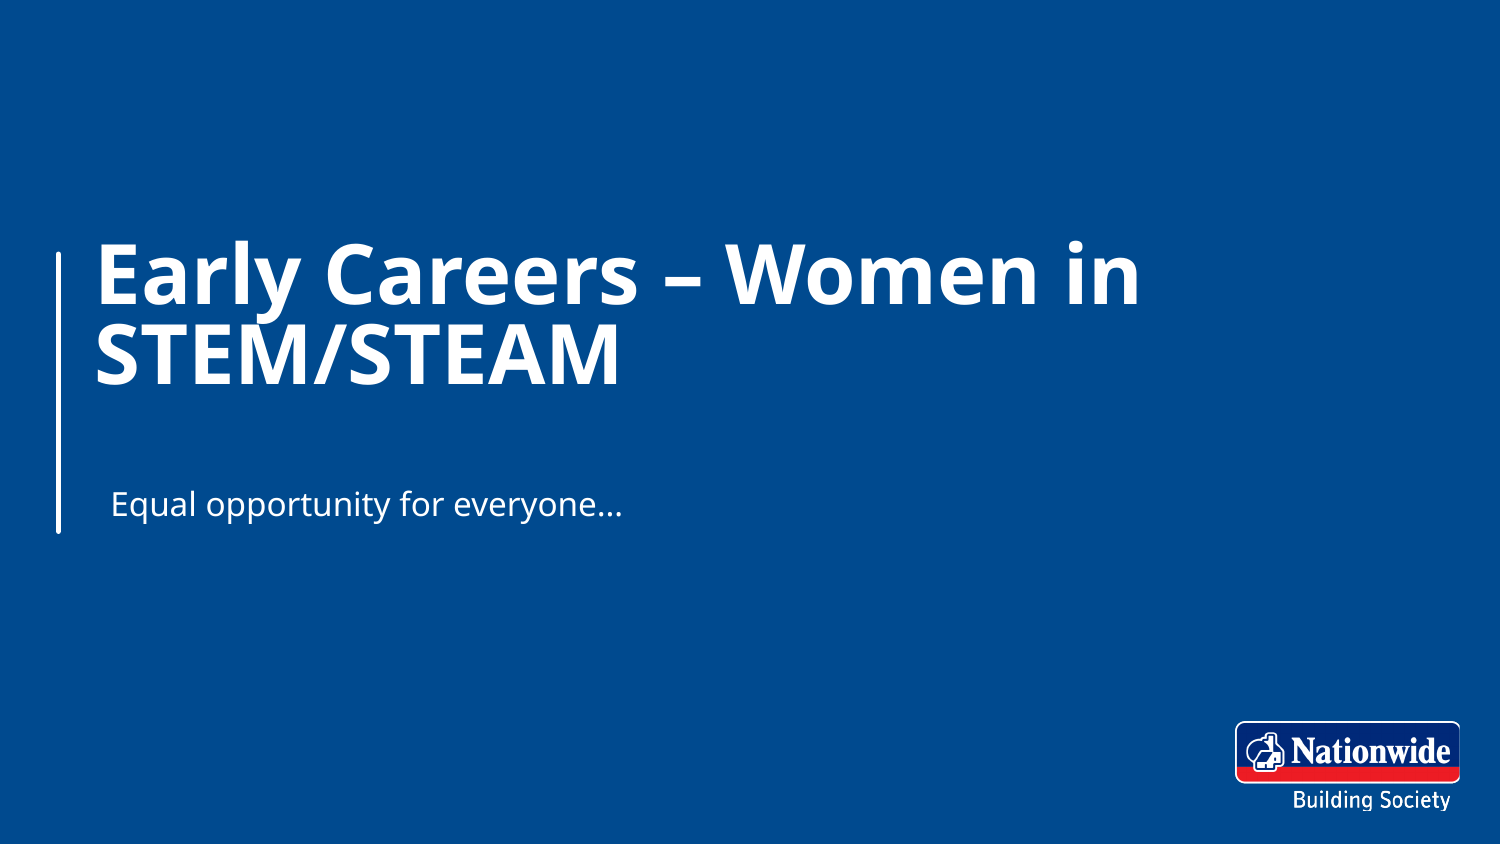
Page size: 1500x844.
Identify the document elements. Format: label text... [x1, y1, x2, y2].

subtitle Equal opportunity for everyone… [95, 462, 1254, 543]
title Early Careers – Women in STEM/STEAM [94, 240, 1316, 448]
